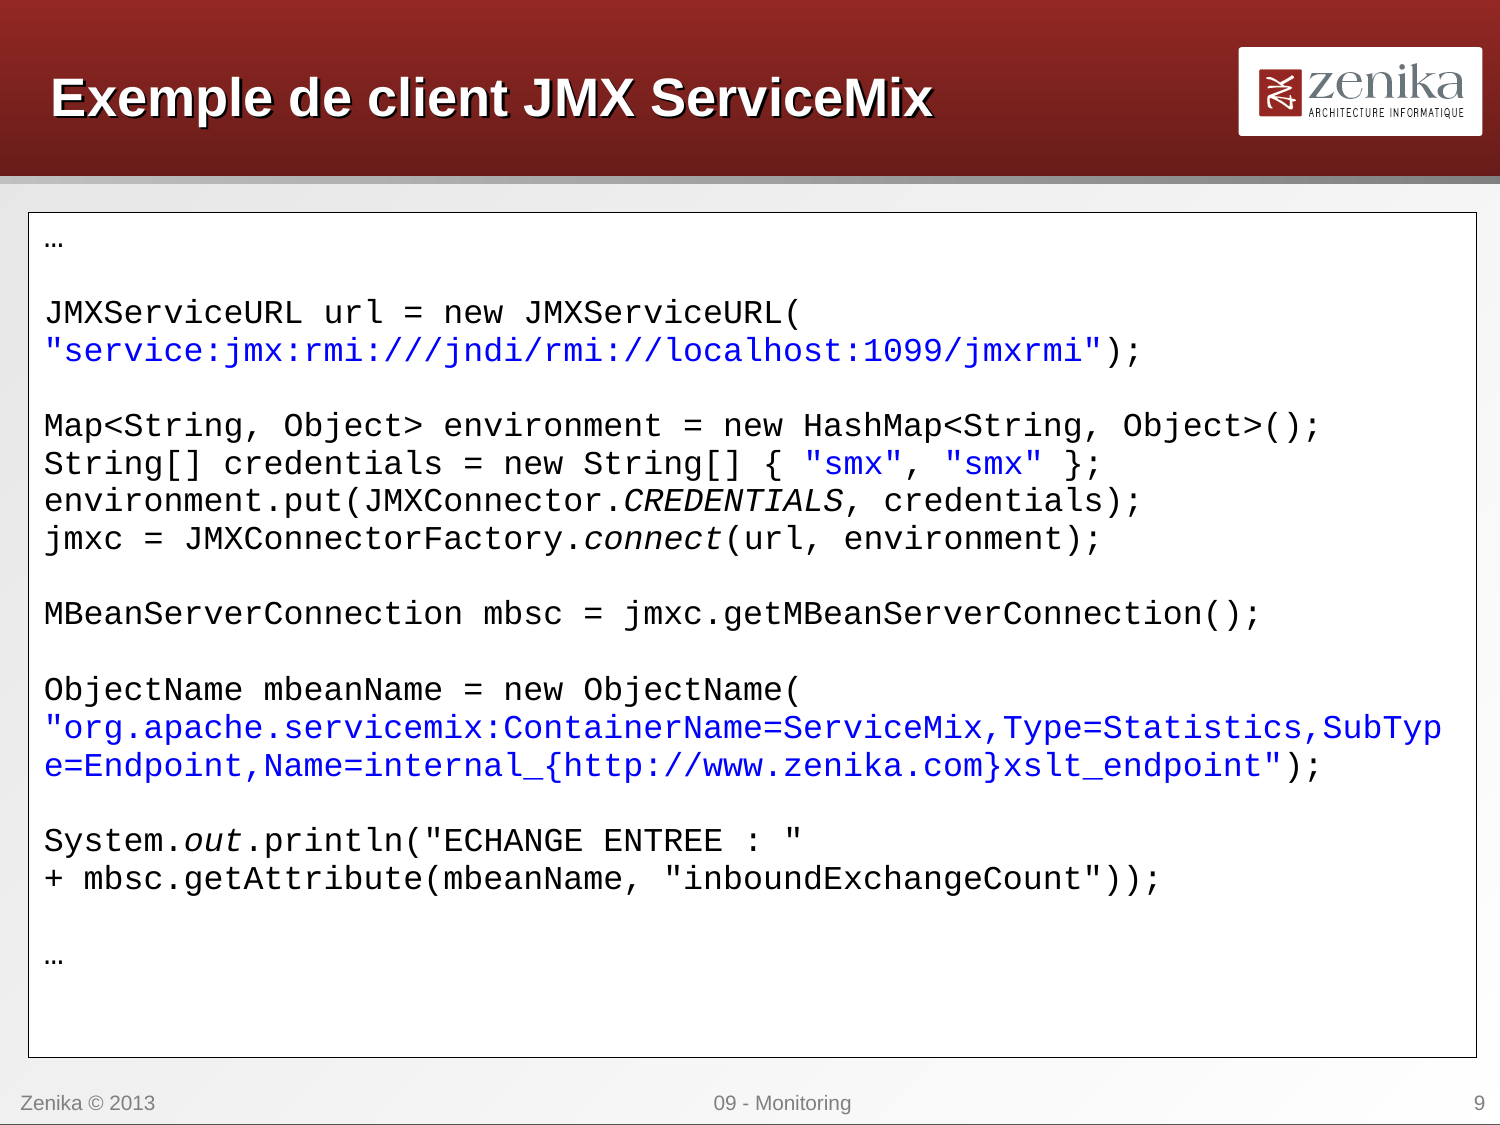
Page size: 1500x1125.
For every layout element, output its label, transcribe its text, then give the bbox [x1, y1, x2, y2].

title Exemple de client JMX ServiceMix [50, 15, 1206, 180]
picture [1257, 58, 1464, 125]
text_box … JMXServiceURL url = new JMXServiceURL( "service:jmx:rmi:///jndi/rmi://localhost:1099/jmxrmi"); Map<String, Object> environment = new HashMap<String, Object>(); String[] credentials = new String[] { "smx", "smx" }; environment.put(JMXConnector.CREDENTIALS, credentials); jmxc = JMXConnectorFactory.connect(url, environment); MBeanServerConnection mbsc = jmxc.getMBeanServerConnection(); ObjectName mbeanName = new ObjectName( "org.apache.servicemix:ContainerName=ServiceMix,Type=Statistics,SubType=Endpoint,Name=internal_{http://www.zenika.com}xslt_endpoint"); System.out.println("ECHANGE ENTREE : " + mbsc.getAttribute(mbeanName, "inboundExchangeCount")); … [28, 212, 1477, 1058]
